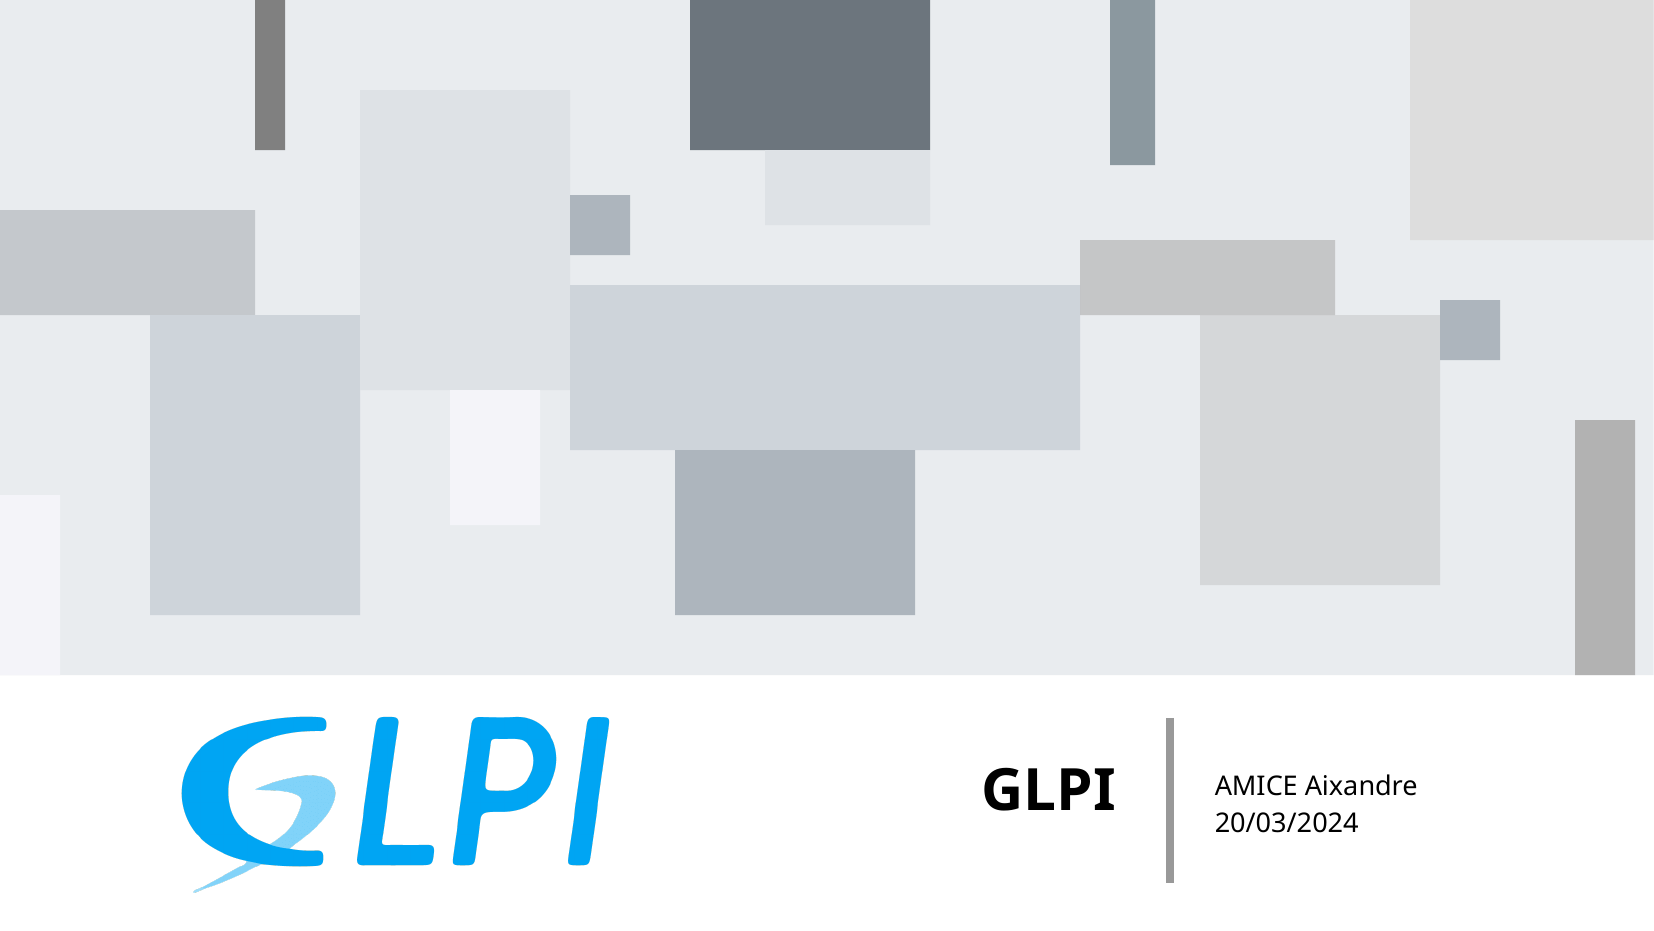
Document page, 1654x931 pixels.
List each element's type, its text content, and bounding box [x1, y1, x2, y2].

text_box AMICE Aixandre 20/03/2024 [1200, 759, 1591, 848]
text_box GLPI [675, 740, 1131, 892]
picture [177, 708, 621, 898]
